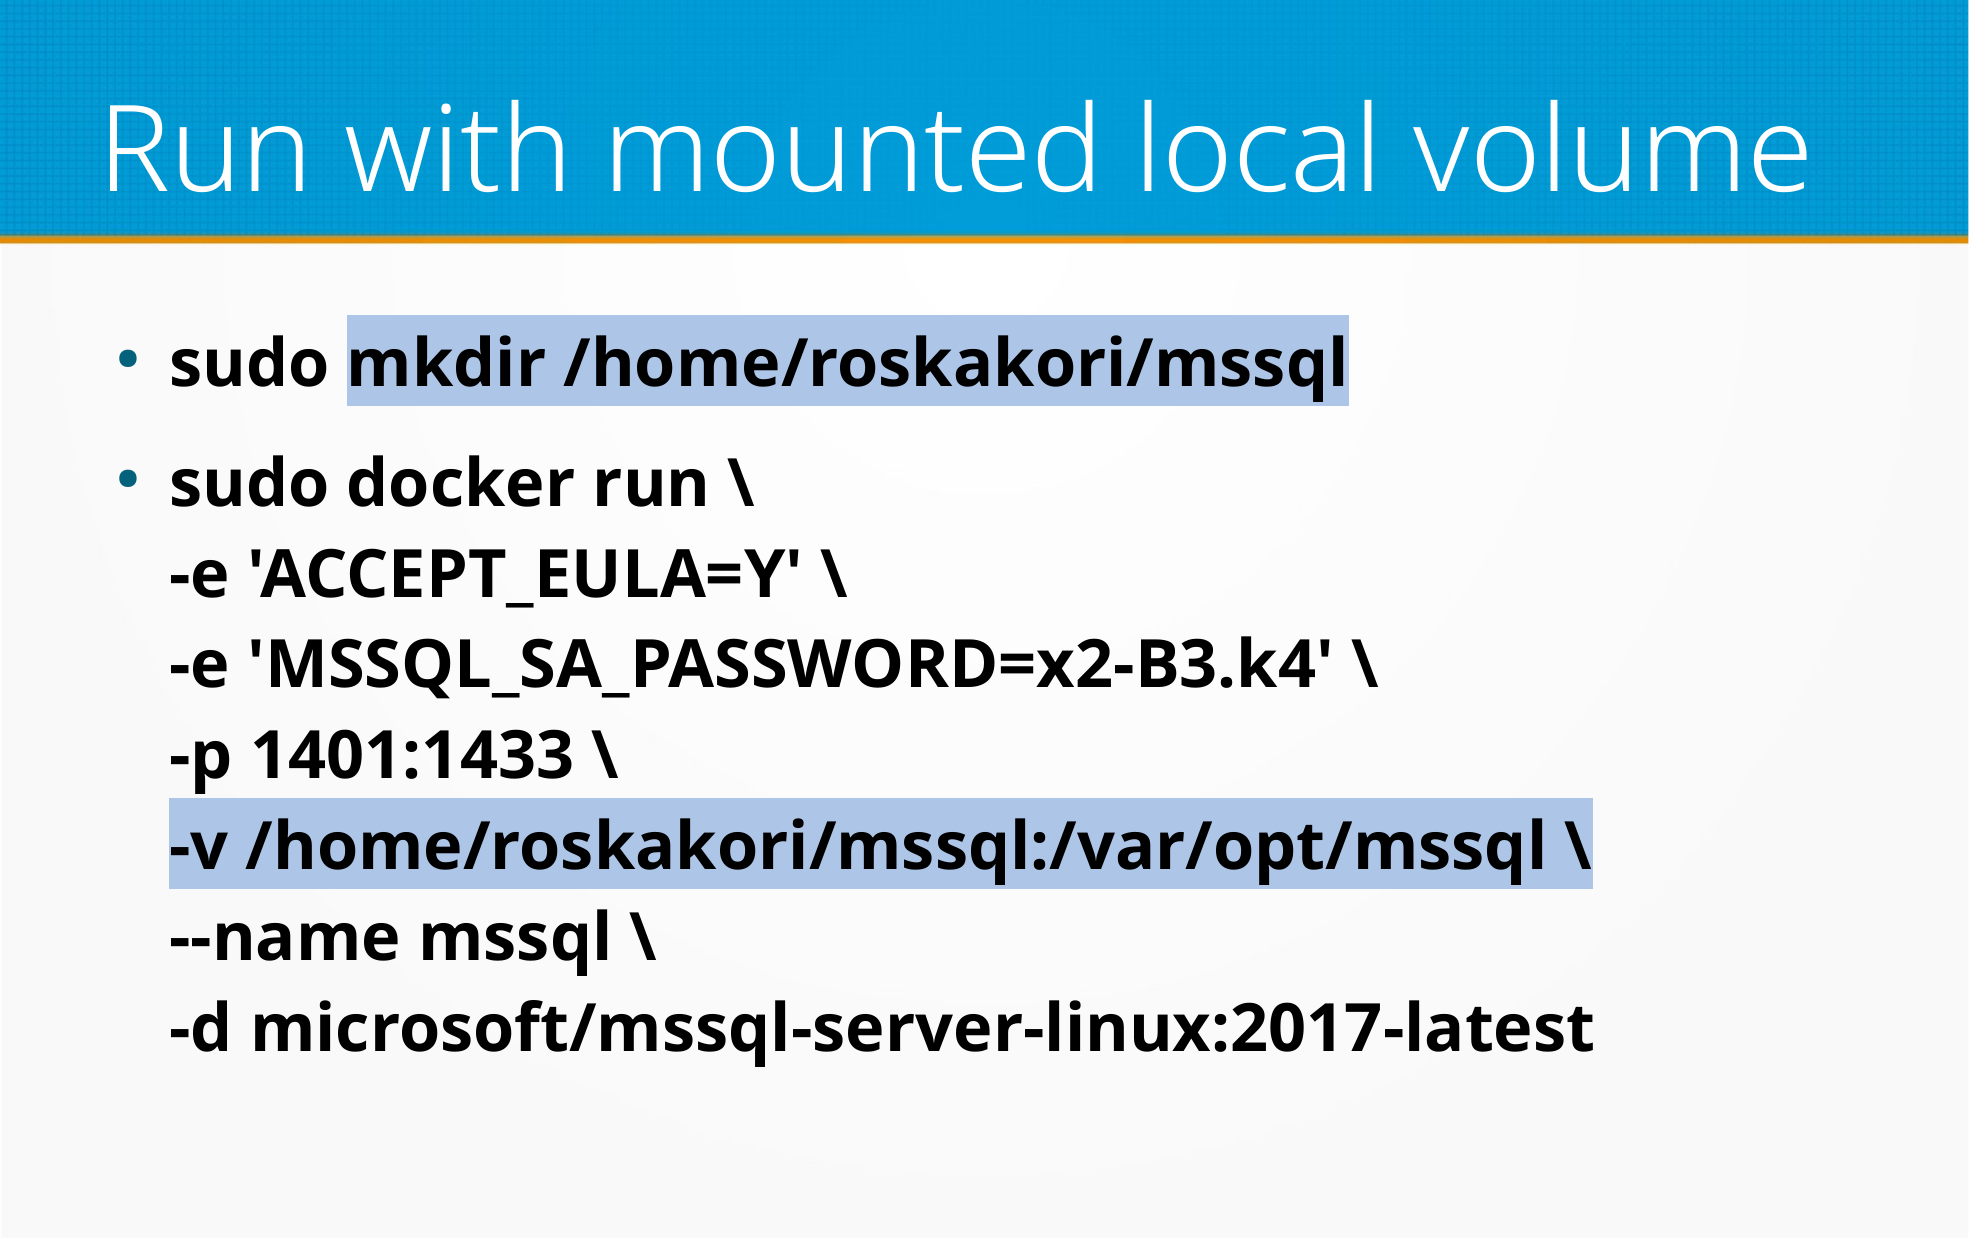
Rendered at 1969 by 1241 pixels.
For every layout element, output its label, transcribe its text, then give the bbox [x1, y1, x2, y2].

title Run with mounted local volume [98, 19, 1870, 227]
list sudo mkdir /home/roskakori/mssql sudo docker run \ -e 'ACCEPT_EULA=Y' \ -e 'MSSQL_SA_PASSWORD=x2-B3.k4' \ -p 1401:1433 \ -v /home/roskakori/mssql:/var/opt/mssql \ --name mssql \ -d microsoft/mssql-server-linux:2017-latest [98, 315, 1861, 1081]
picture [0, 233, 1969, 1241]
